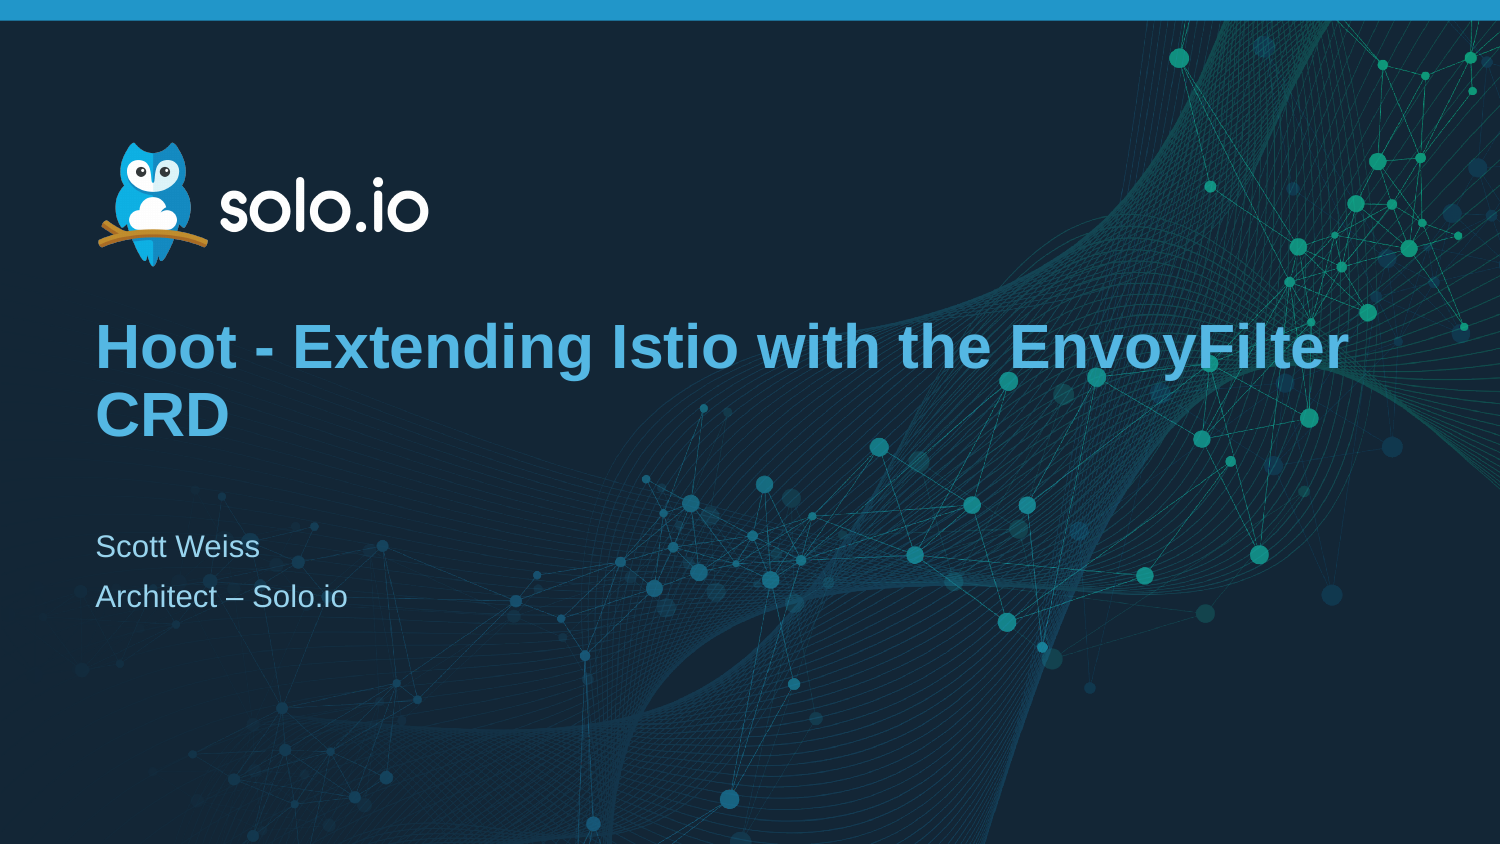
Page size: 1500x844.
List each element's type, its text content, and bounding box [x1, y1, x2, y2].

picture [1, 21, 1500, 844]
title Hoot - Extending Istio with the EnvoyFilter CRD [84, 276, 1379, 456]
subtitle Scott Weiss Architect – Solo.io [84, 524, 790, 729]
